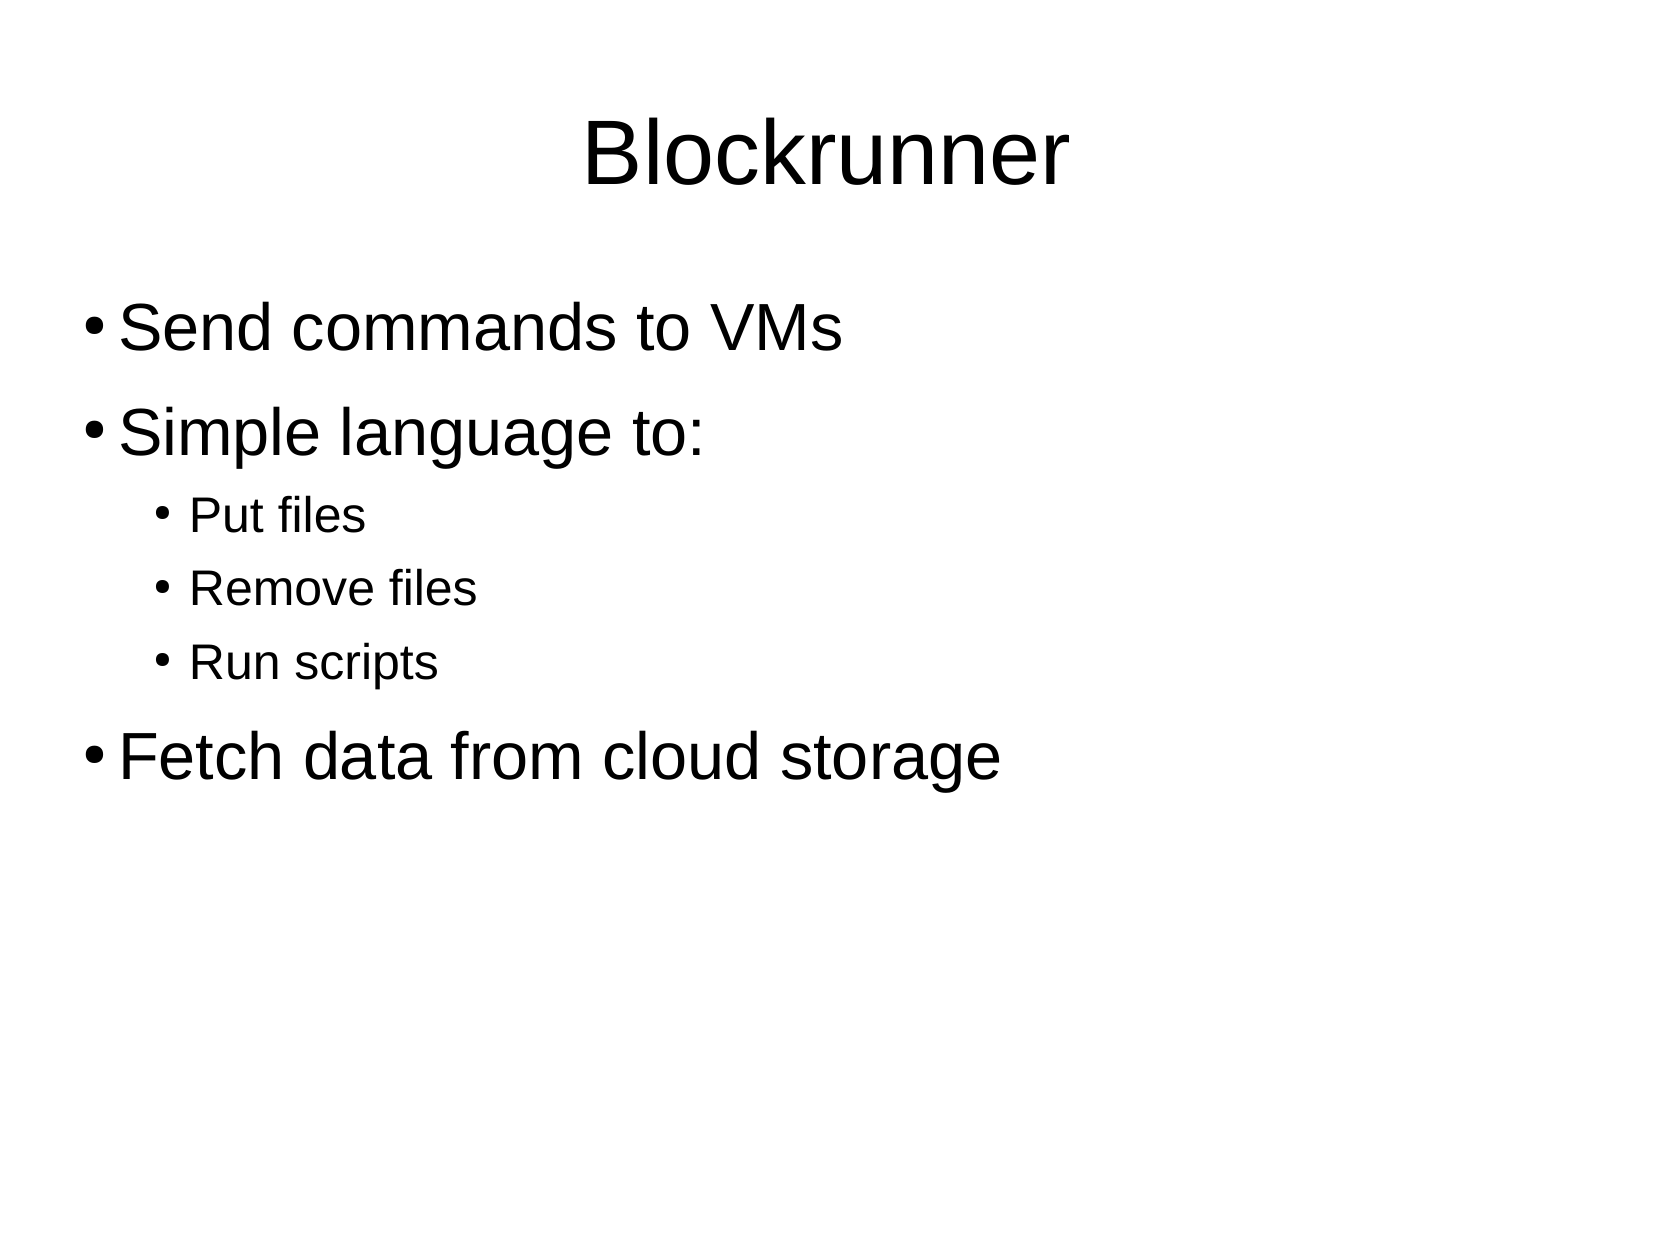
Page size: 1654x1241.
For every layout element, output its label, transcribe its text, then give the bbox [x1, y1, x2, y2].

title Blockrunner [82, 49, 1571, 257]
list Send commands to VMs Simple language to: Put files Remove files Run scripts Fetch data from cloud storage [82, 290, 1571, 1010]
